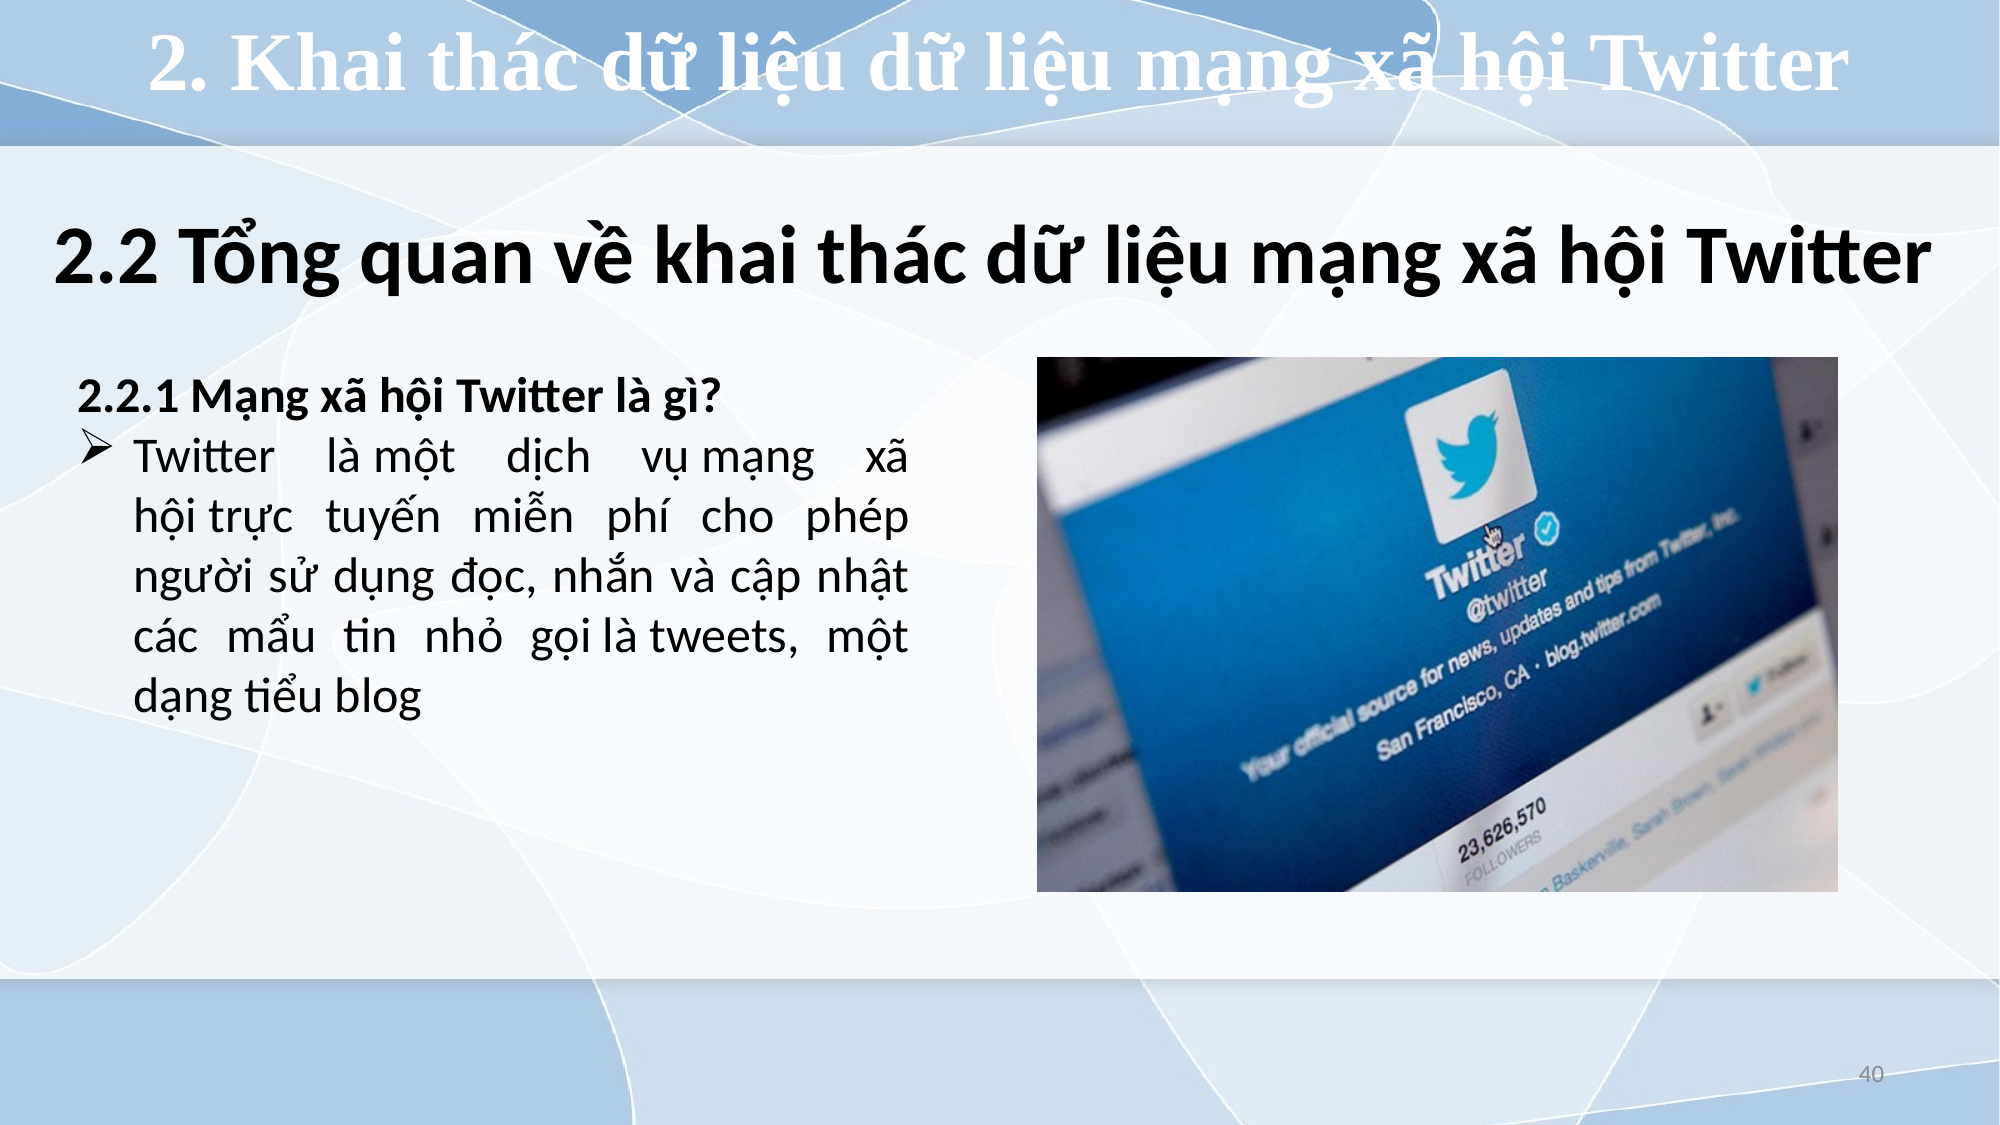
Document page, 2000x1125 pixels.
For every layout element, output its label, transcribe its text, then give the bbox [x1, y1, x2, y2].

slide_number <number> [1432, 1042, 1900, 1103]
title 2.2 Tổng quan về khai thác dữ liệu mạng xã hội Twitter [0, 200, 1988, 400]
picture [1434, 366, 1443, 371]
text_box 2.2.1 Mạng xã hội Twitter là gì? Twitter là một dịch vụ mạng xã hội trực tuyến miễn phí cho phép người sử dụng đọc, nhắn và cập nhật các mẩu tin nhỏ gọi là tweets, một dạng tiểu blog [62, 355, 925, 730]
text_box 2. Khai thác dữ liệu dữ liệu mạng xã hội Twitter [0, 0, 2000, 115]
picture [1037, 357, 1838, 892]
